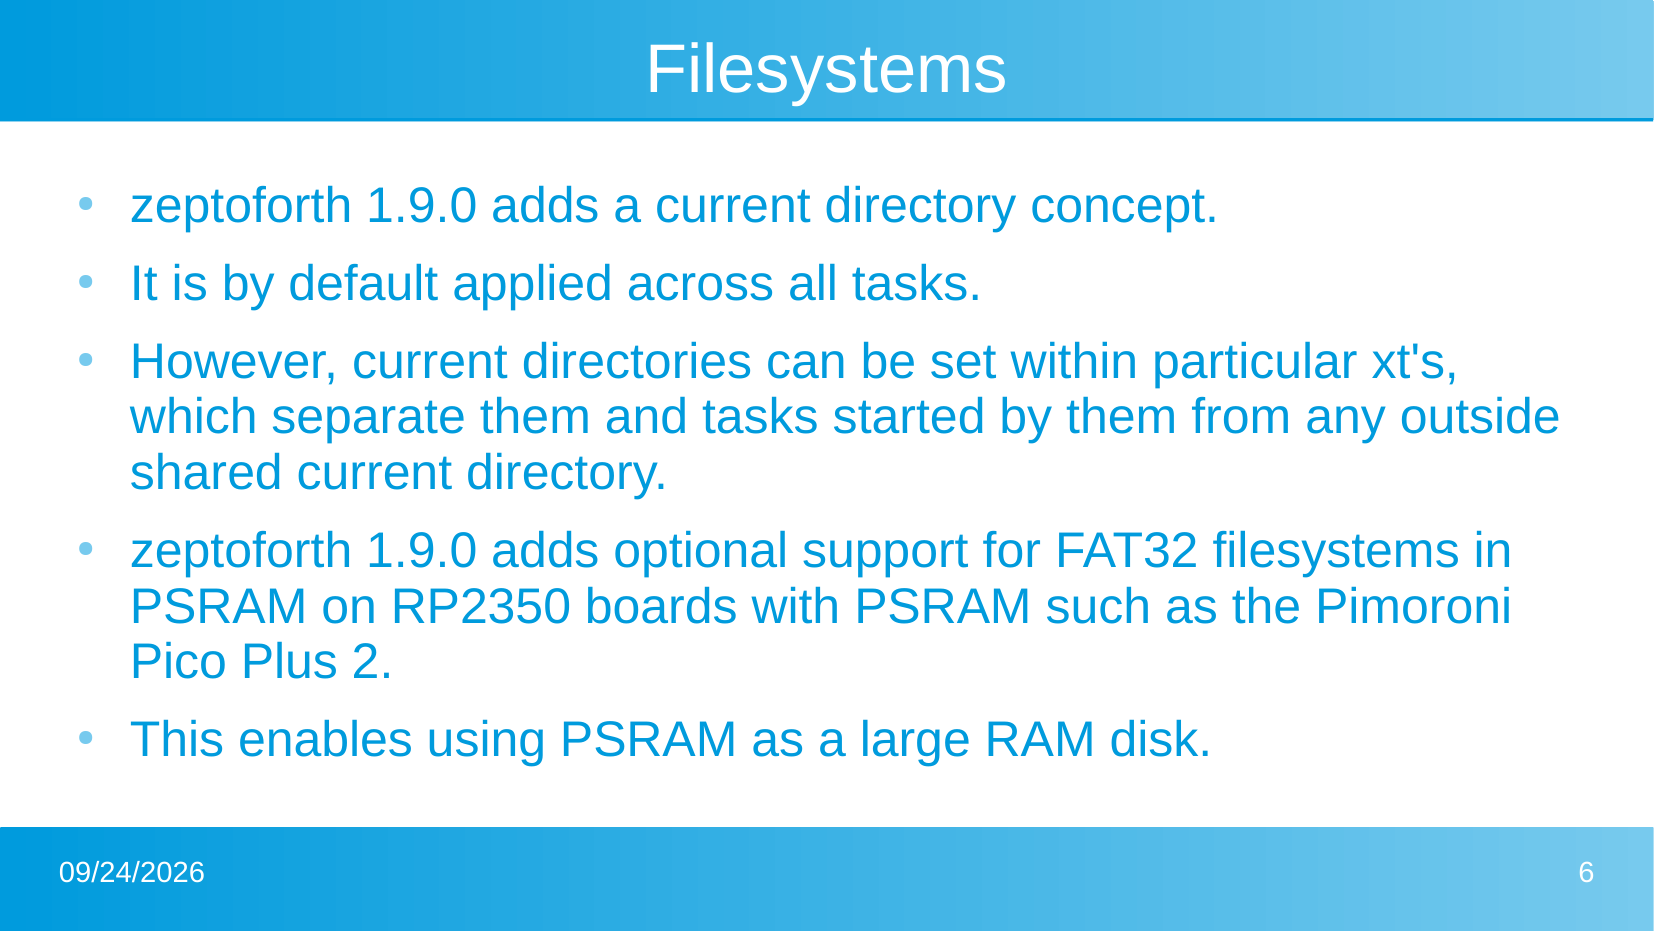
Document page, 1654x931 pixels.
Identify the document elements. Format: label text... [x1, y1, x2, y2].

list zeptoforth 1.9.0 adds a current directory concept. It is by default applied across all tasks. However, current directories can be set within particular xt's, which separate them and tasks started by them from any outside shared current directory. zeptoforth 1.9.0 adds optional support for FAT32 filesystems in PSRAM on RP2350 boards with PSRAM such as the Pimoroni Pico Plus 2. This enables using PSRAM as a large RAM disk. [59, 177, 1595, 768]
title Filesystems [59, 29, 1595, 108]
